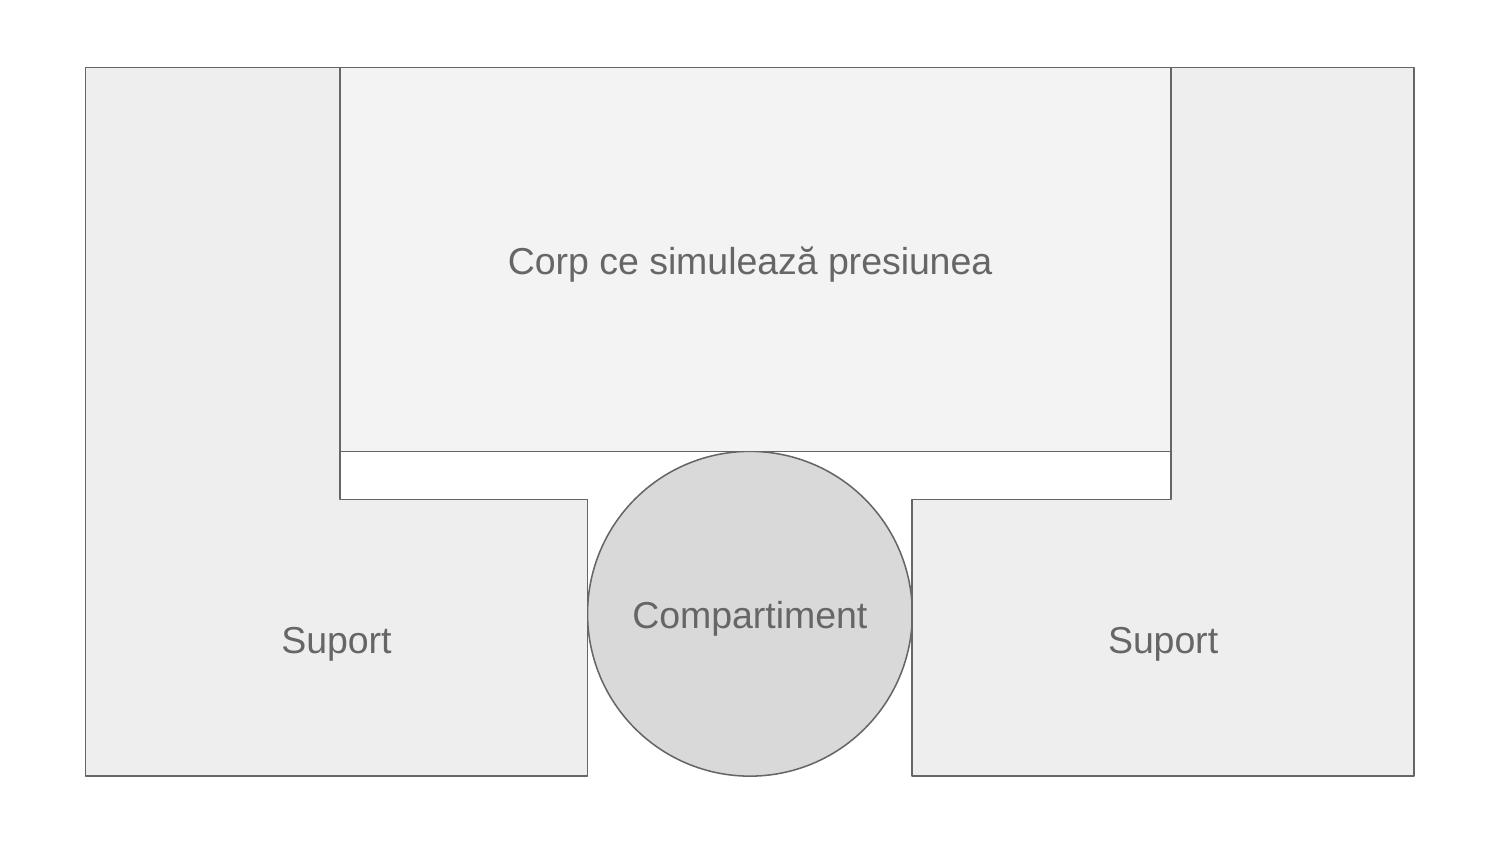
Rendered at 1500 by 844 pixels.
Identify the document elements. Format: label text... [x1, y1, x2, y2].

text_box [913, 452, 1415, 500]
text_box Compartiment [587, 451, 913, 777]
text_box [85, 452, 587, 500]
text_box Suport [912, 500, 1415, 777]
text_box Corp ce simulează presiunea [85, 67, 1415, 452]
text_box Suport [85, 500, 588, 777]
